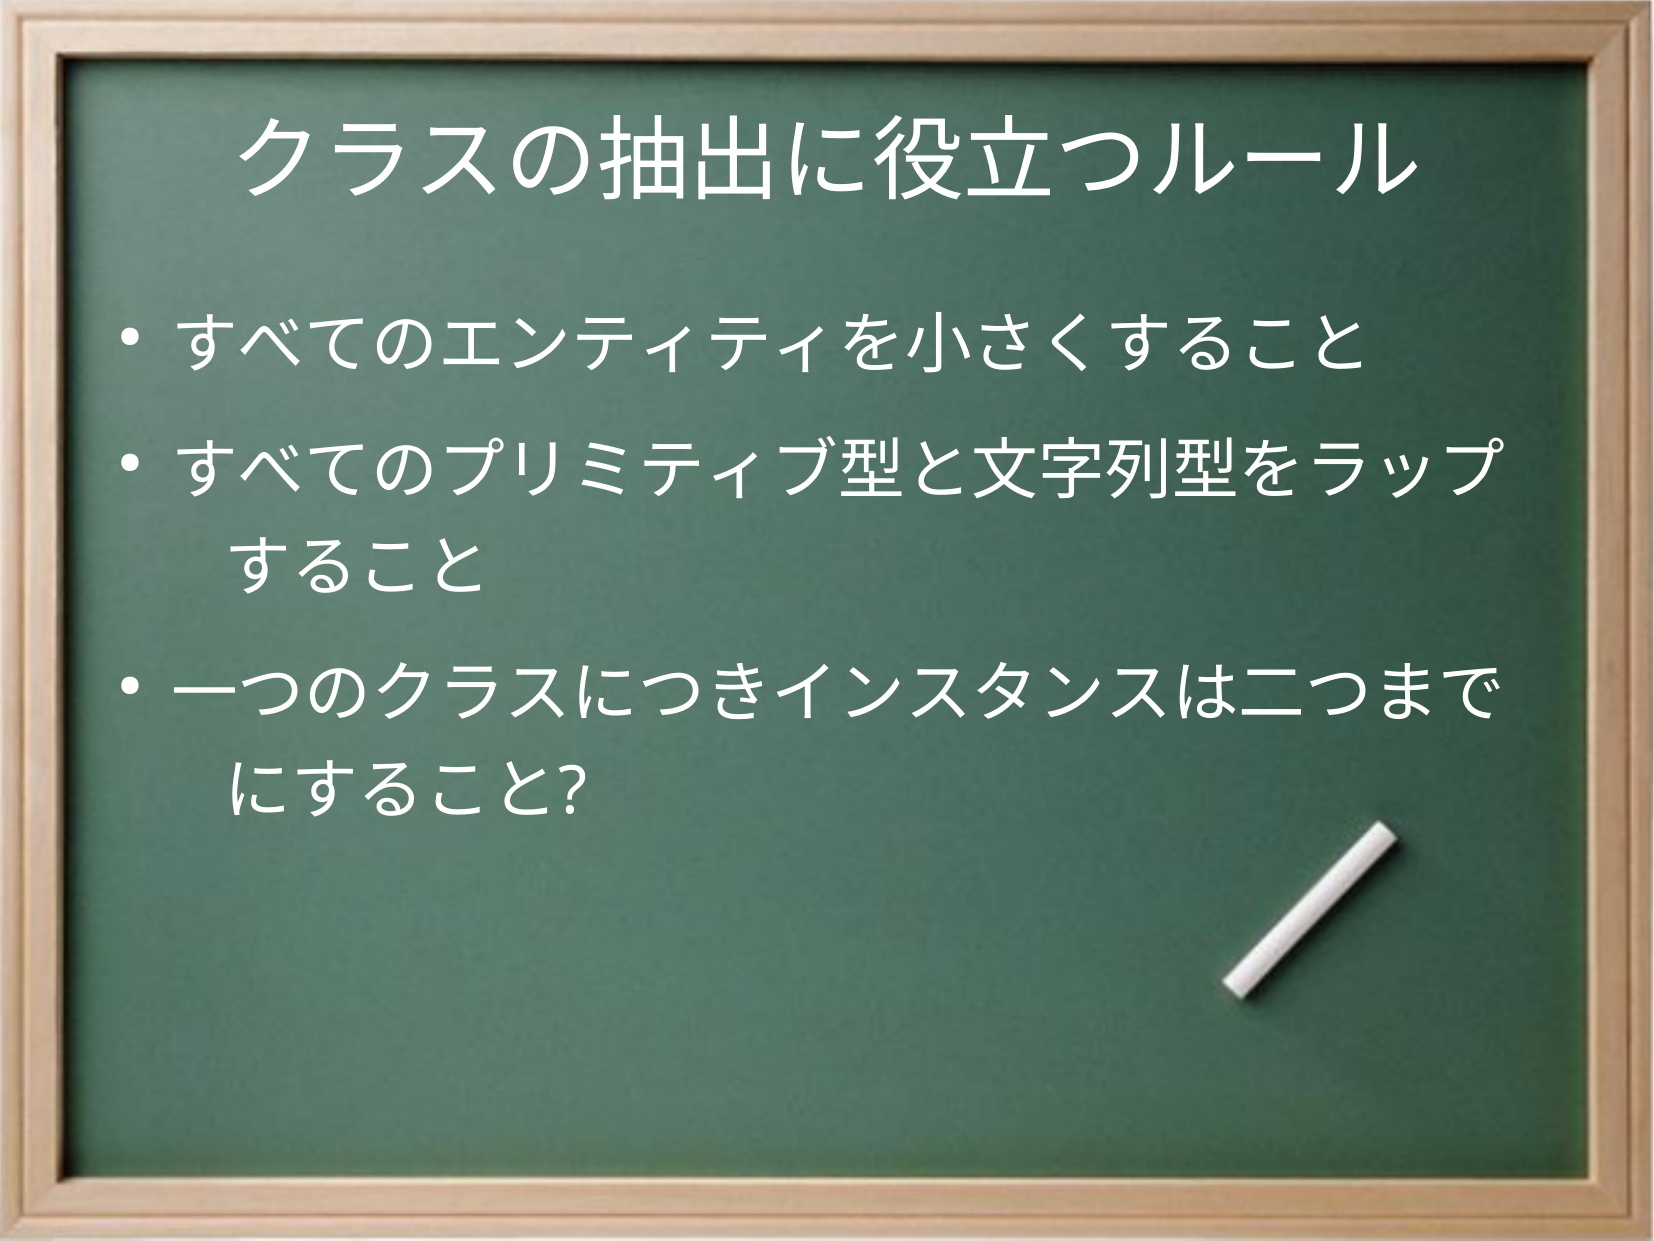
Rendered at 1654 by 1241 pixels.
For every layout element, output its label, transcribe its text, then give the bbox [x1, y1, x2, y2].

title クラスの抽出に役立つルール [82, 49, 1571, 257]
list すべてのエンティティを小さくすること すべてのプリミティブ型と文字列型をラップすること 一つのクラスにつきインスタンスは二つまでにすること? [82, 290, 1571, 1101]
picture [0, 0, 1654, 1241]
